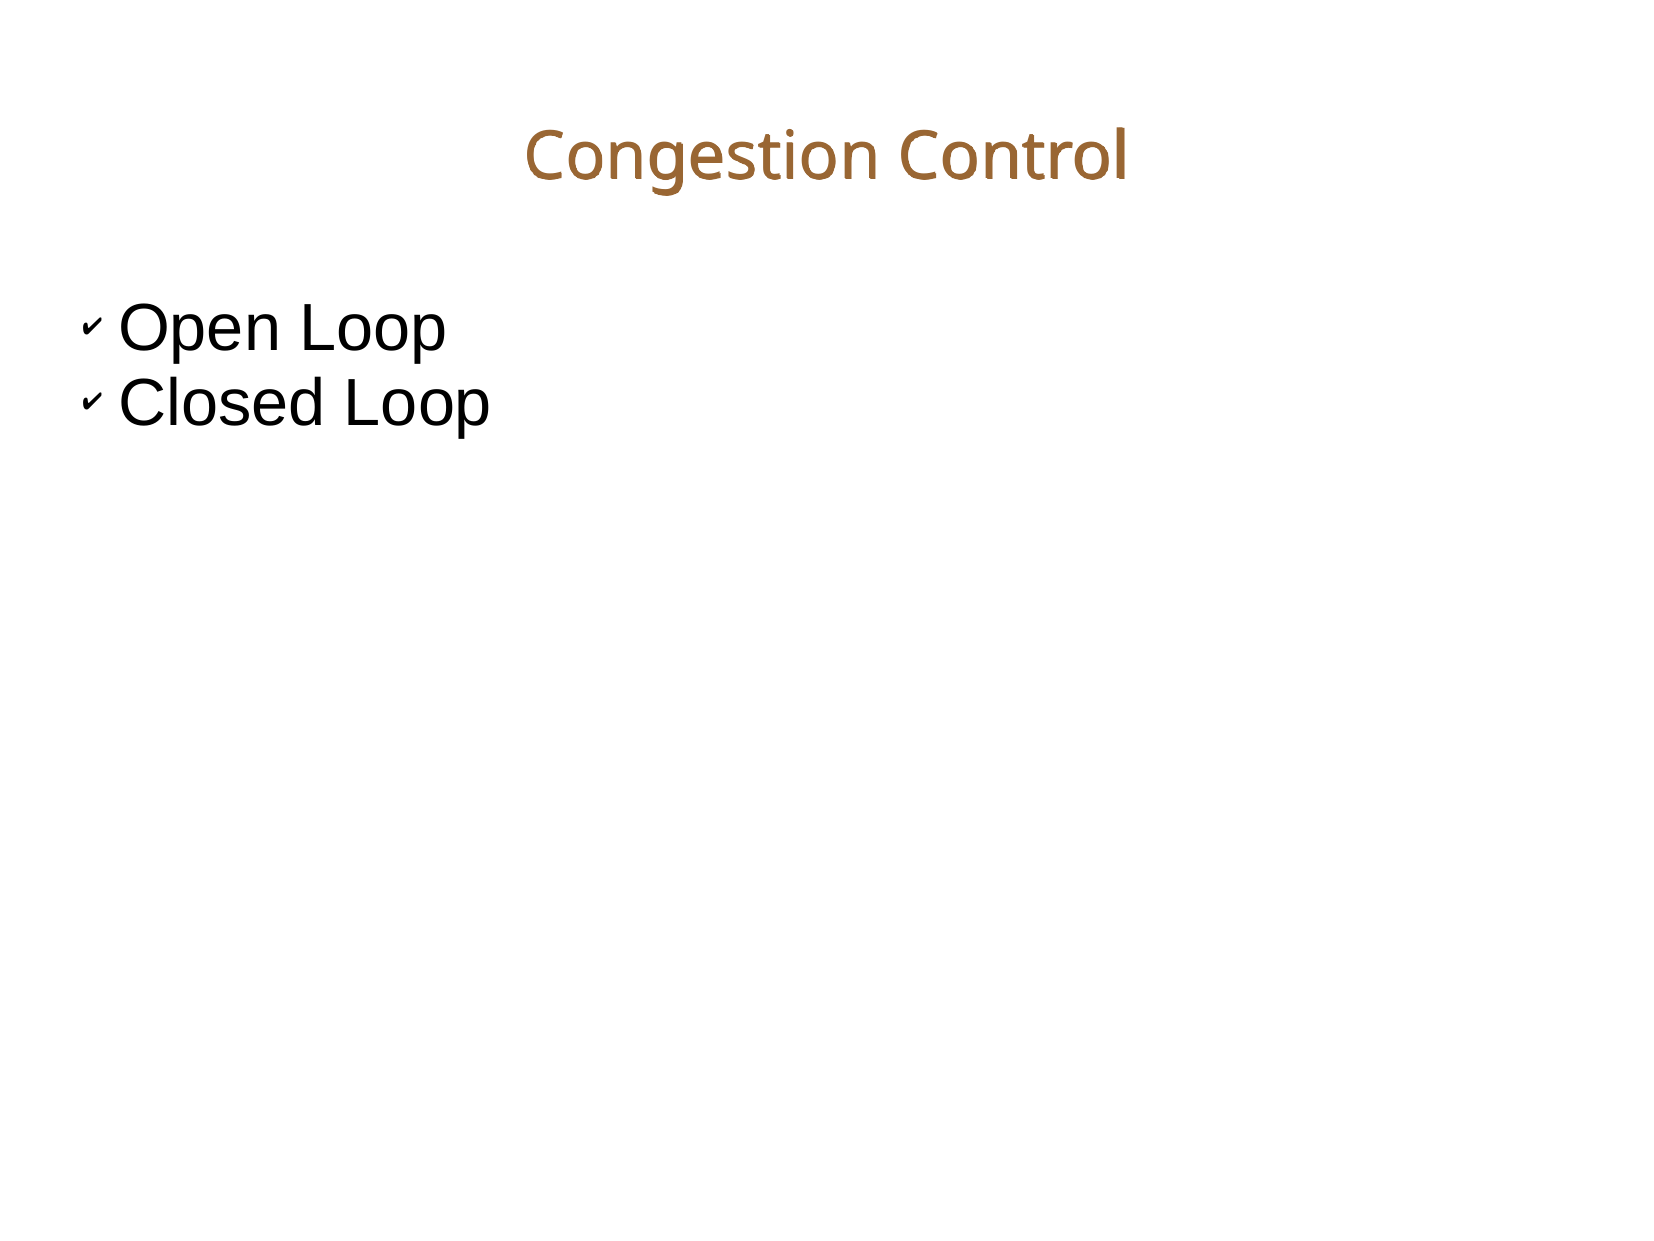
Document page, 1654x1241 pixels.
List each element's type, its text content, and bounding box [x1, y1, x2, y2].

title Congestion Control [82, 49, 1571, 257]
subtitle Open Loop Closed Loop [82, 290, 1571, 1010]
